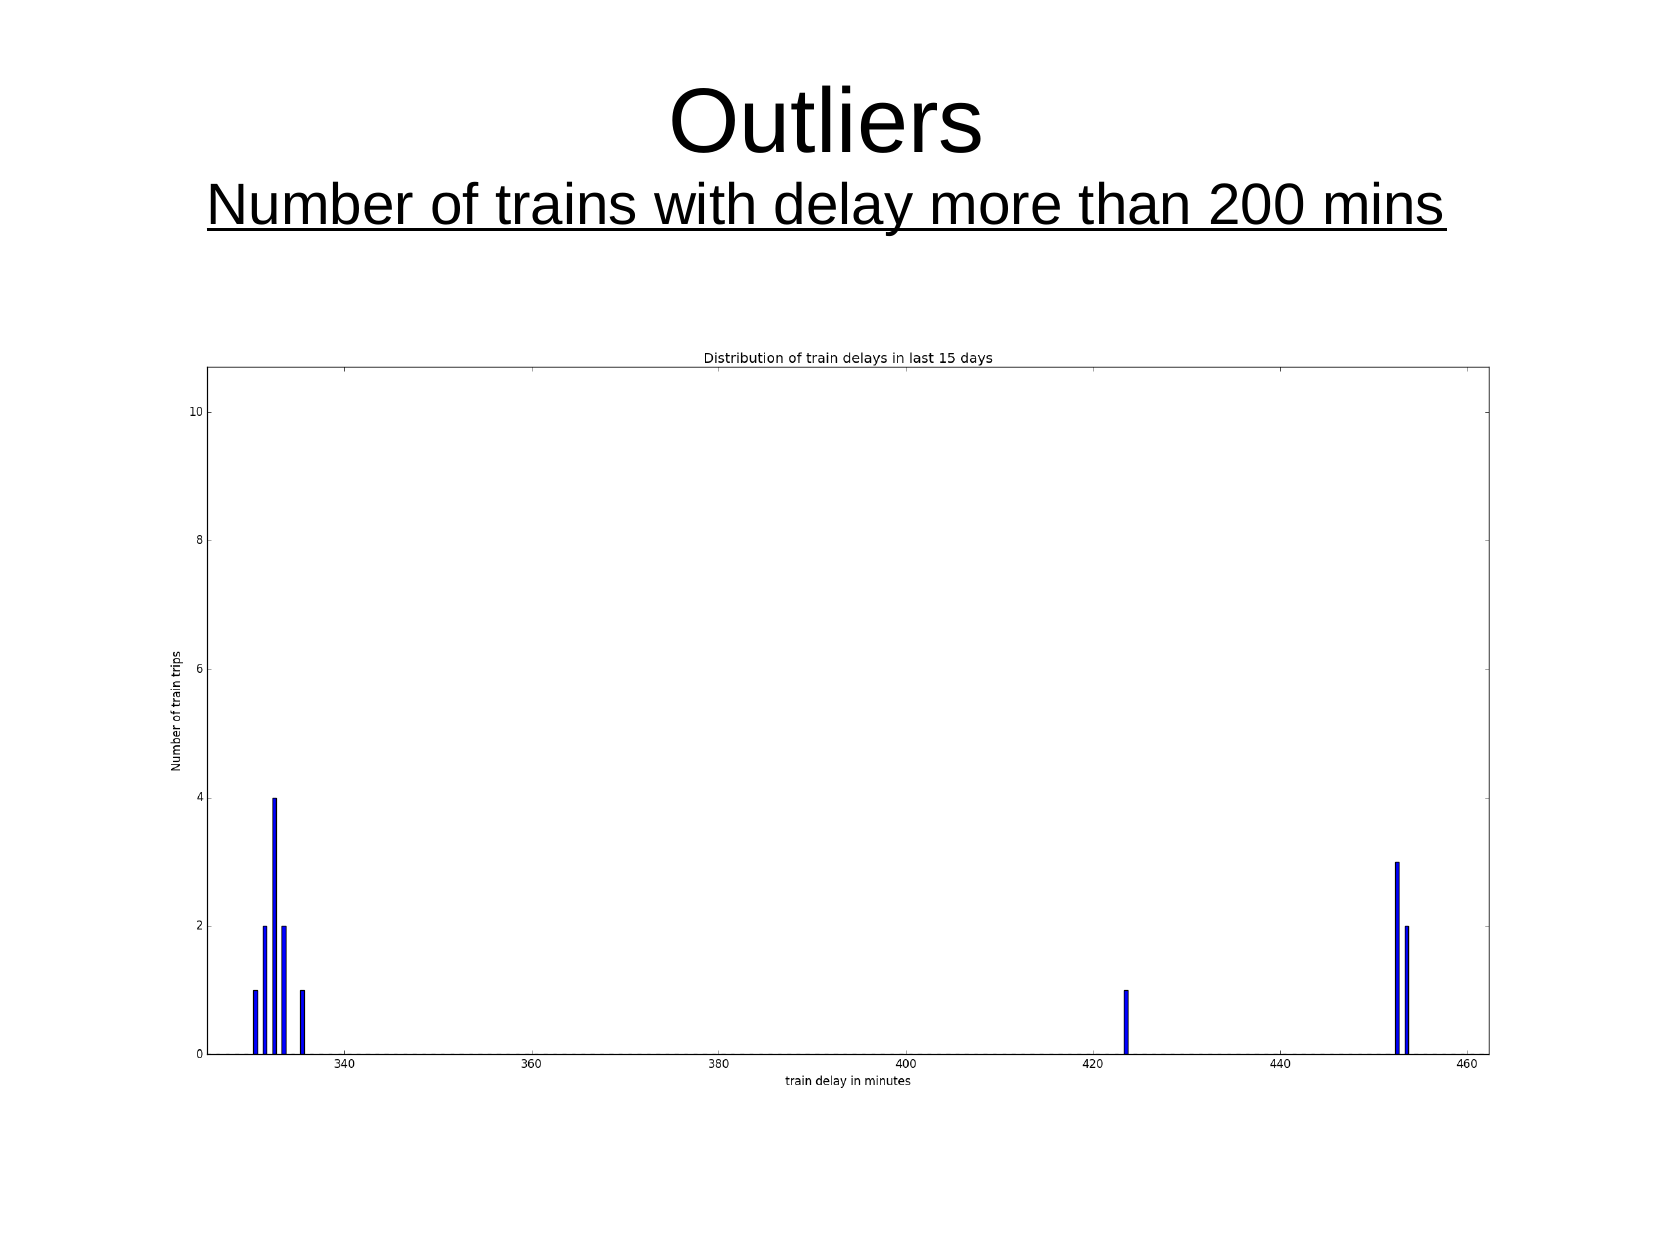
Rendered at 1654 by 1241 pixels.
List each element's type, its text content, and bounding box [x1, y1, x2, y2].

picture [0, 281, 1654, 1141]
title Outliers Number of trains with delay more than 200 mins [82, 49, 1571, 257]
